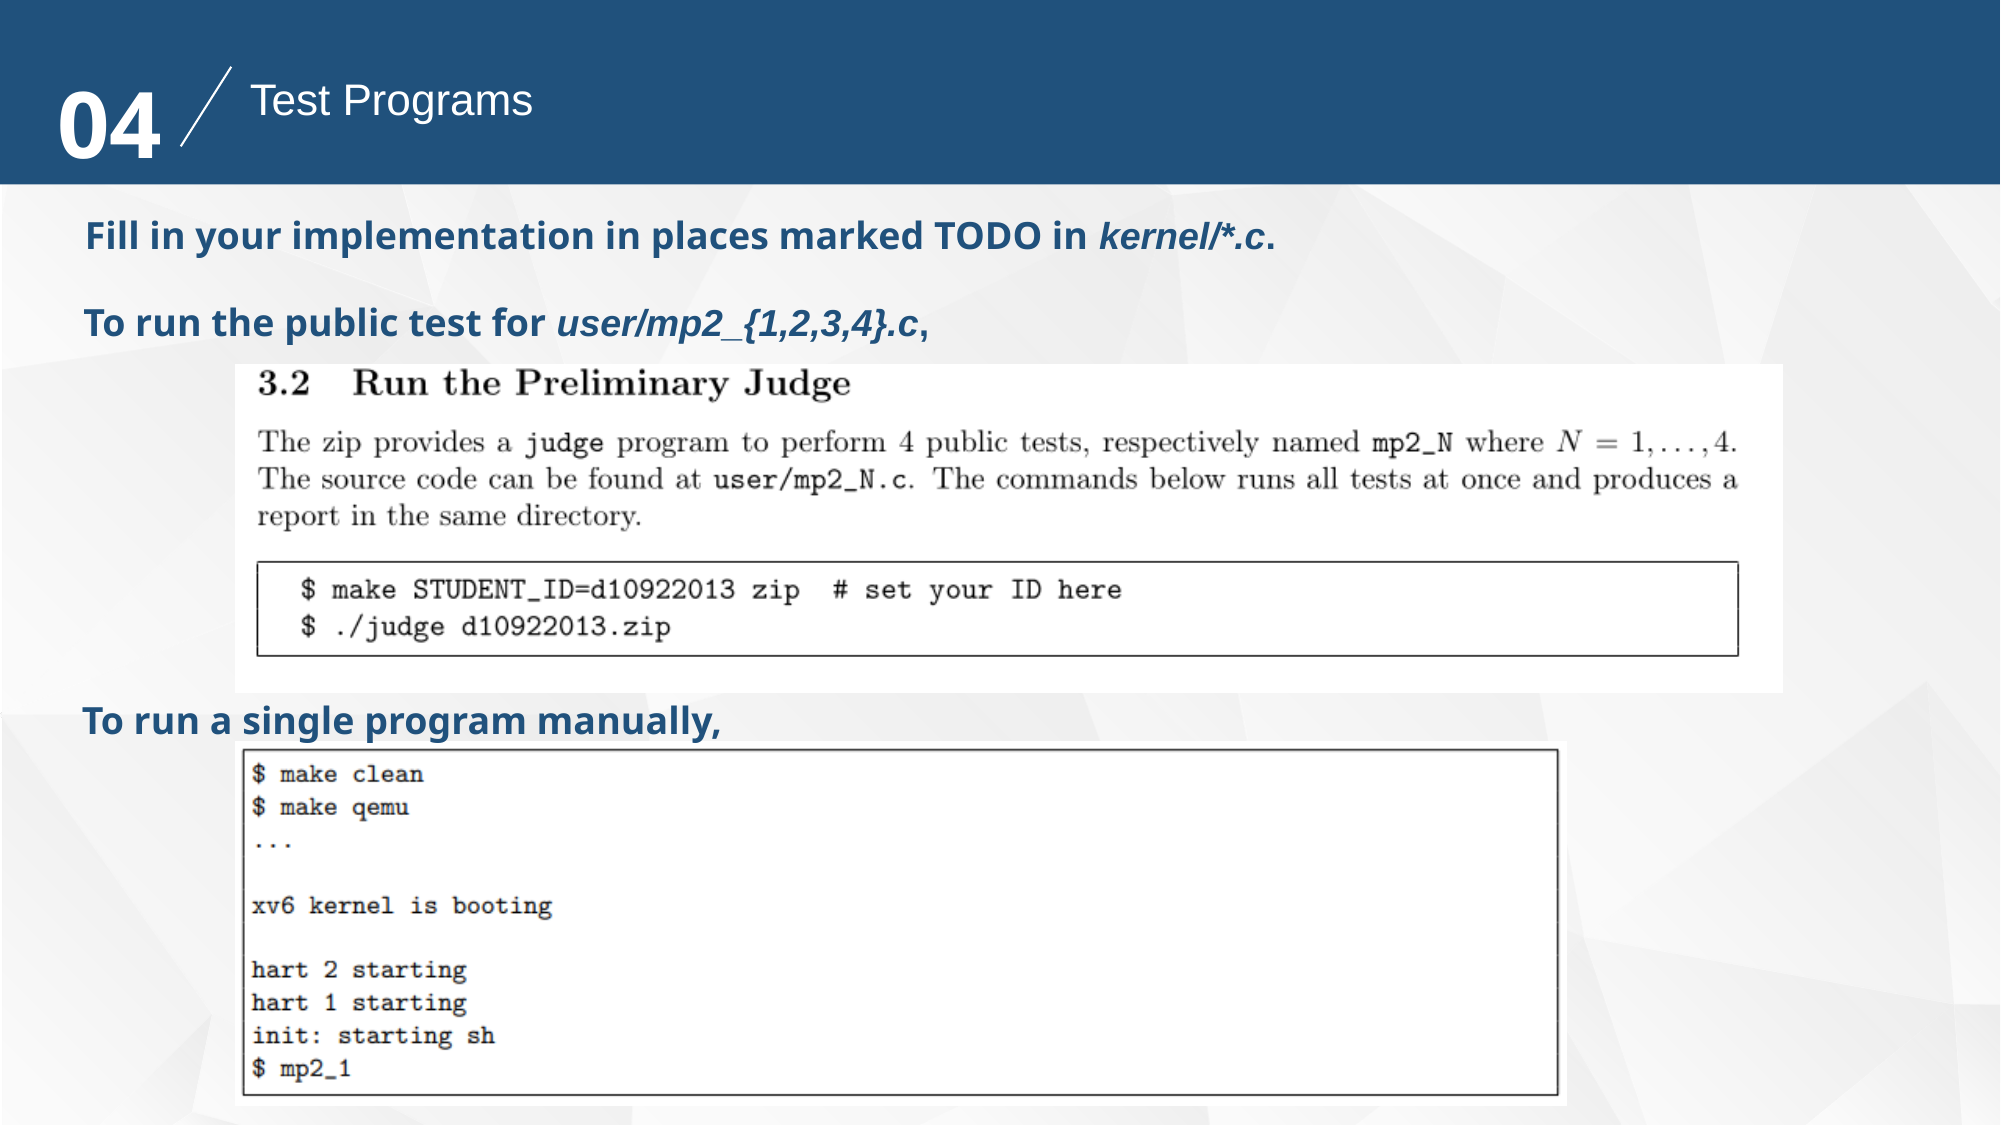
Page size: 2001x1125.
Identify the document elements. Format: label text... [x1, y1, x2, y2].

text_box To run the public test for user/mp2_{1,2,3,4}.c, [69, 284, 1938, 358]
list Test Programs [235, 57, 1142, 139]
text_box To run a single program manually, [67, 682, 1936, 757]
text_box Fill in your implementation in places marked TODO in kernel/*.c. [70, 198, 1940, 272]
picture [0, 0, 2001, 1125]
list 04 [43, 52, 185, 218]
